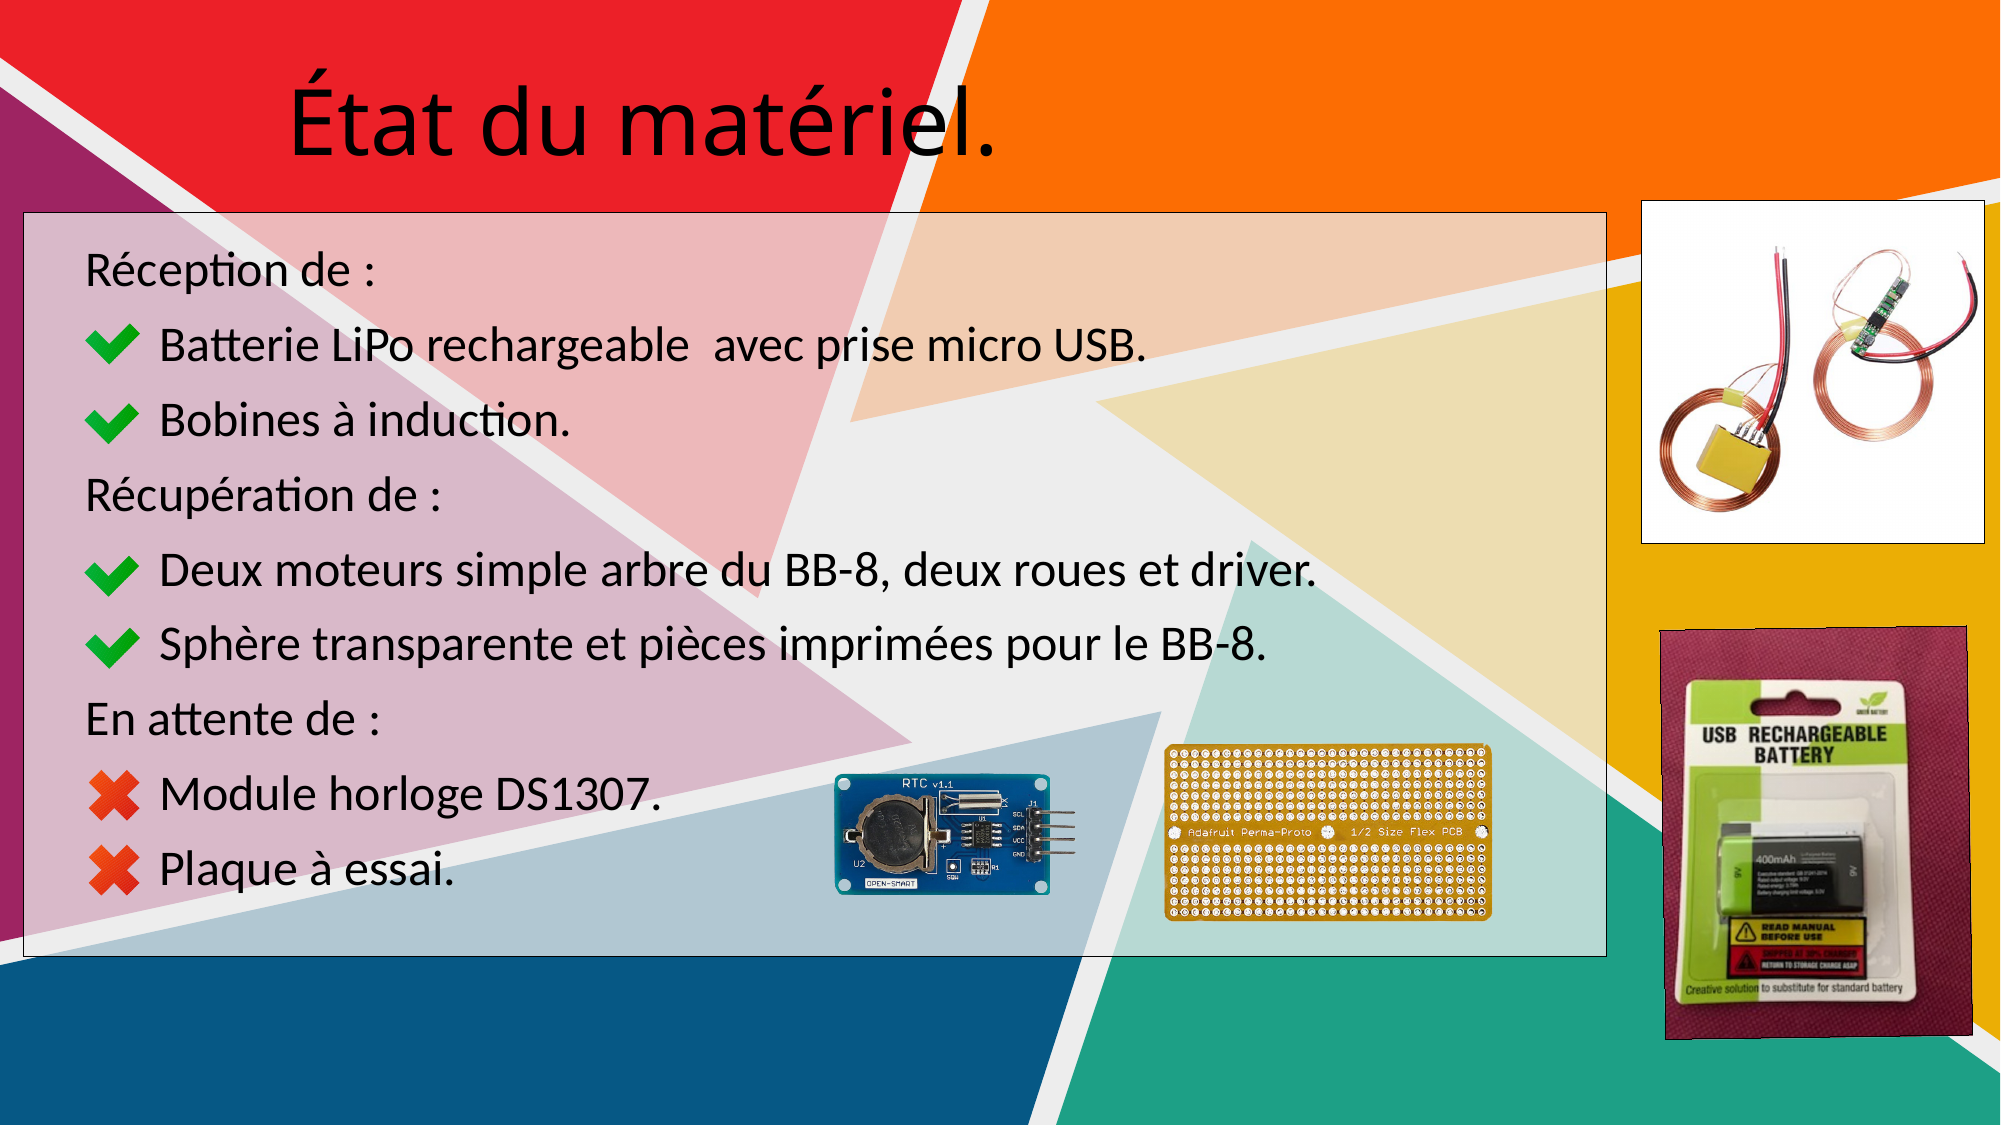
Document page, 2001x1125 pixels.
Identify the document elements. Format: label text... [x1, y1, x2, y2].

picture [1659, 625, 1973, 1040]
picture [802, 732, 1099, 934]
text_box [23, 212, 1607, 957]
picture [82, 401, 141, 446]
picture [86, 842, 142, 898]
title État du matériel. [271, 23, 1571, 228]
picture [1641, 200, 1985, 544]
picture [86, 767, 142, 823]
picture [82, 554, 141, 599]
picture [1130, 634, 1524, 1028]
picture [83, 625, 142, 671]
picture [83, 321, 142, 367]
text_box Réception de : Batterie LiPo rechargeable avec prise micro USB. Bobines à induction. Récupération de : Deux moteurs simple arbre du BB-8, deux roues et driver. Sphère transparente et pièces imprimées pour le BB-8. En attente de : Module horloge DS1307. Plaque à essai. [70, 236, 1647, 1054]
